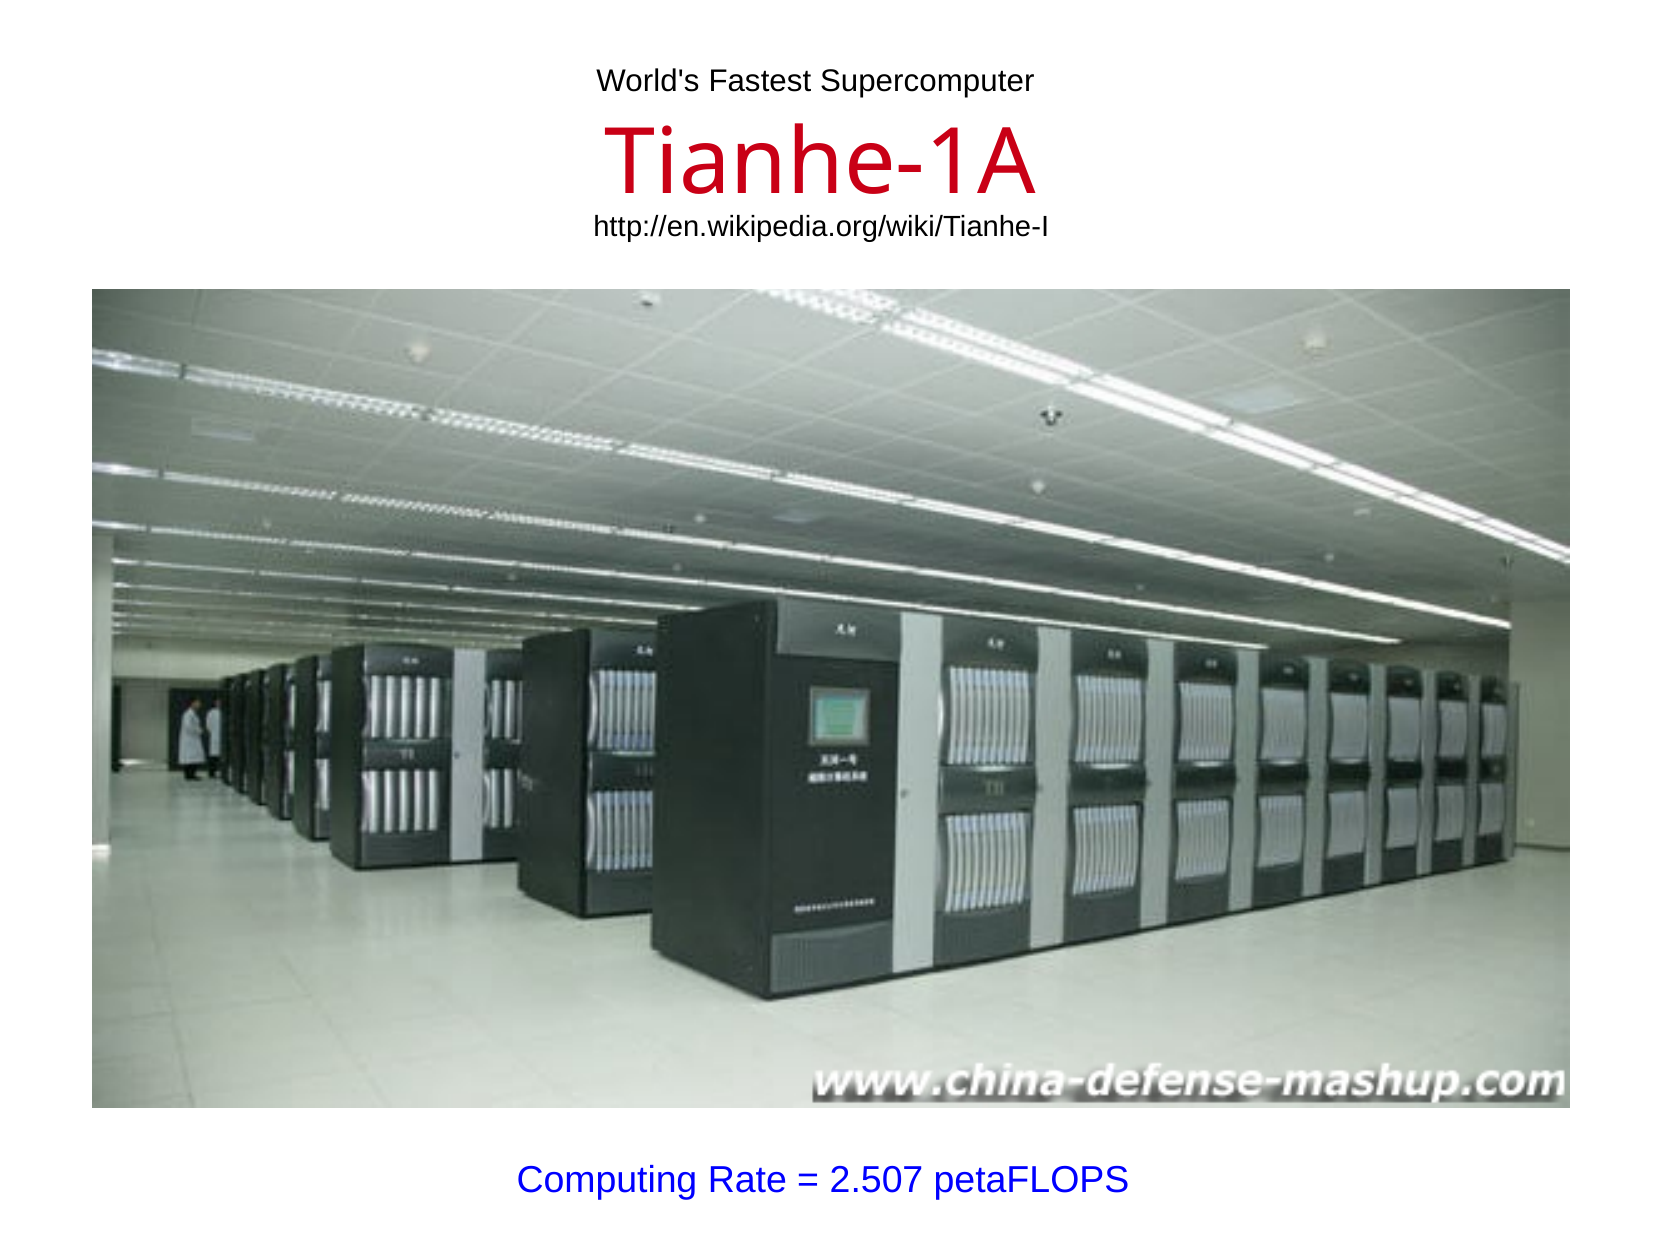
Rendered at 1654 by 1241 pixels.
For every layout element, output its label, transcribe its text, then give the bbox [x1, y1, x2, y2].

title Tianhe-1A [76, 106, 1565, 209]
text_box Computing Rate = 2.507 petaFLOPS [501, 1151, 1145, 1211]
picture [92, 289, 1570, 1109]
text_box http://en.wikipedia.org/wiki/Tianhe-I [578, 202, 1081, 250]
text_box World's Fastest Supercomputer [581, 55, 1059, 115]
